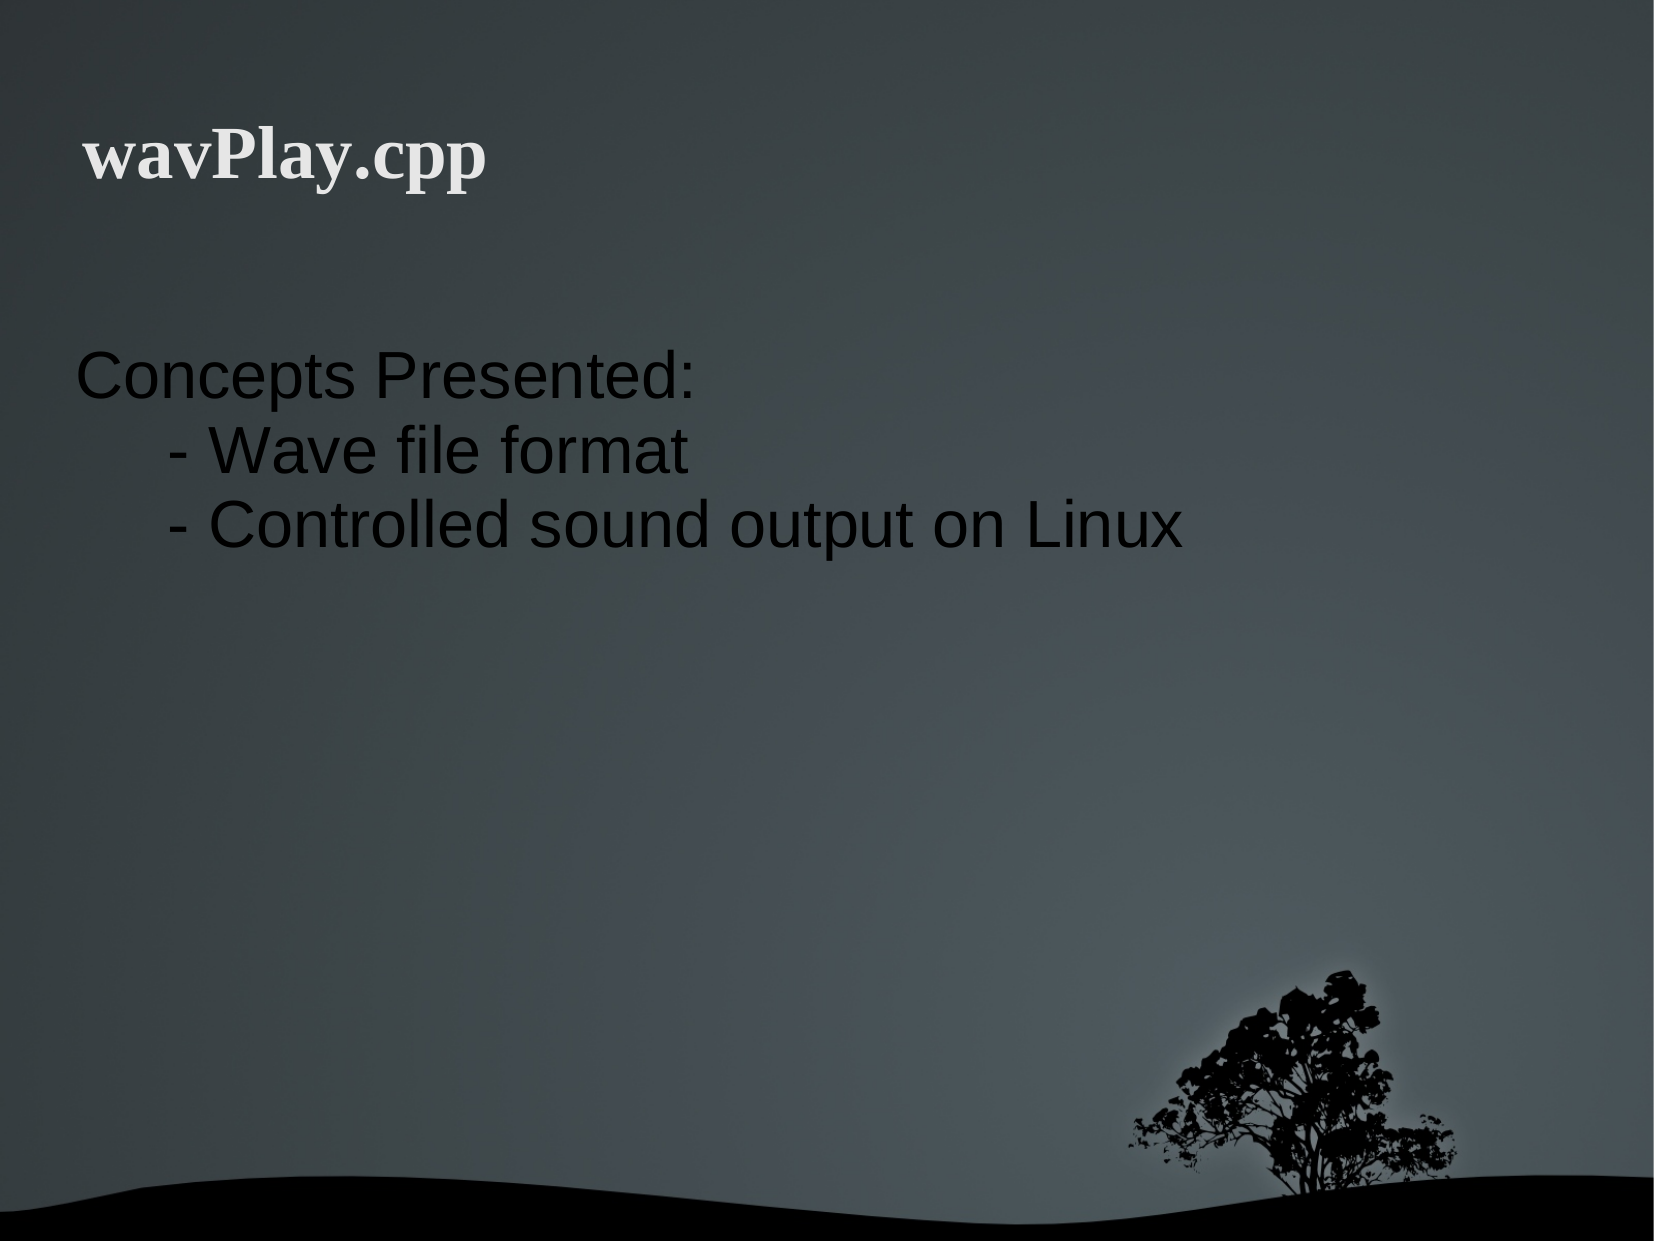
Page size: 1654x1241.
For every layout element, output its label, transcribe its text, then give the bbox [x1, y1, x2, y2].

subtitle Concepts Presented: - Wave file format - Controlled sound output on Linux [75, 225, 1564, 751]
picture [0, 0, 1654, 1241]
title wavPlay.cpp [82, 56, 1571, 250]
